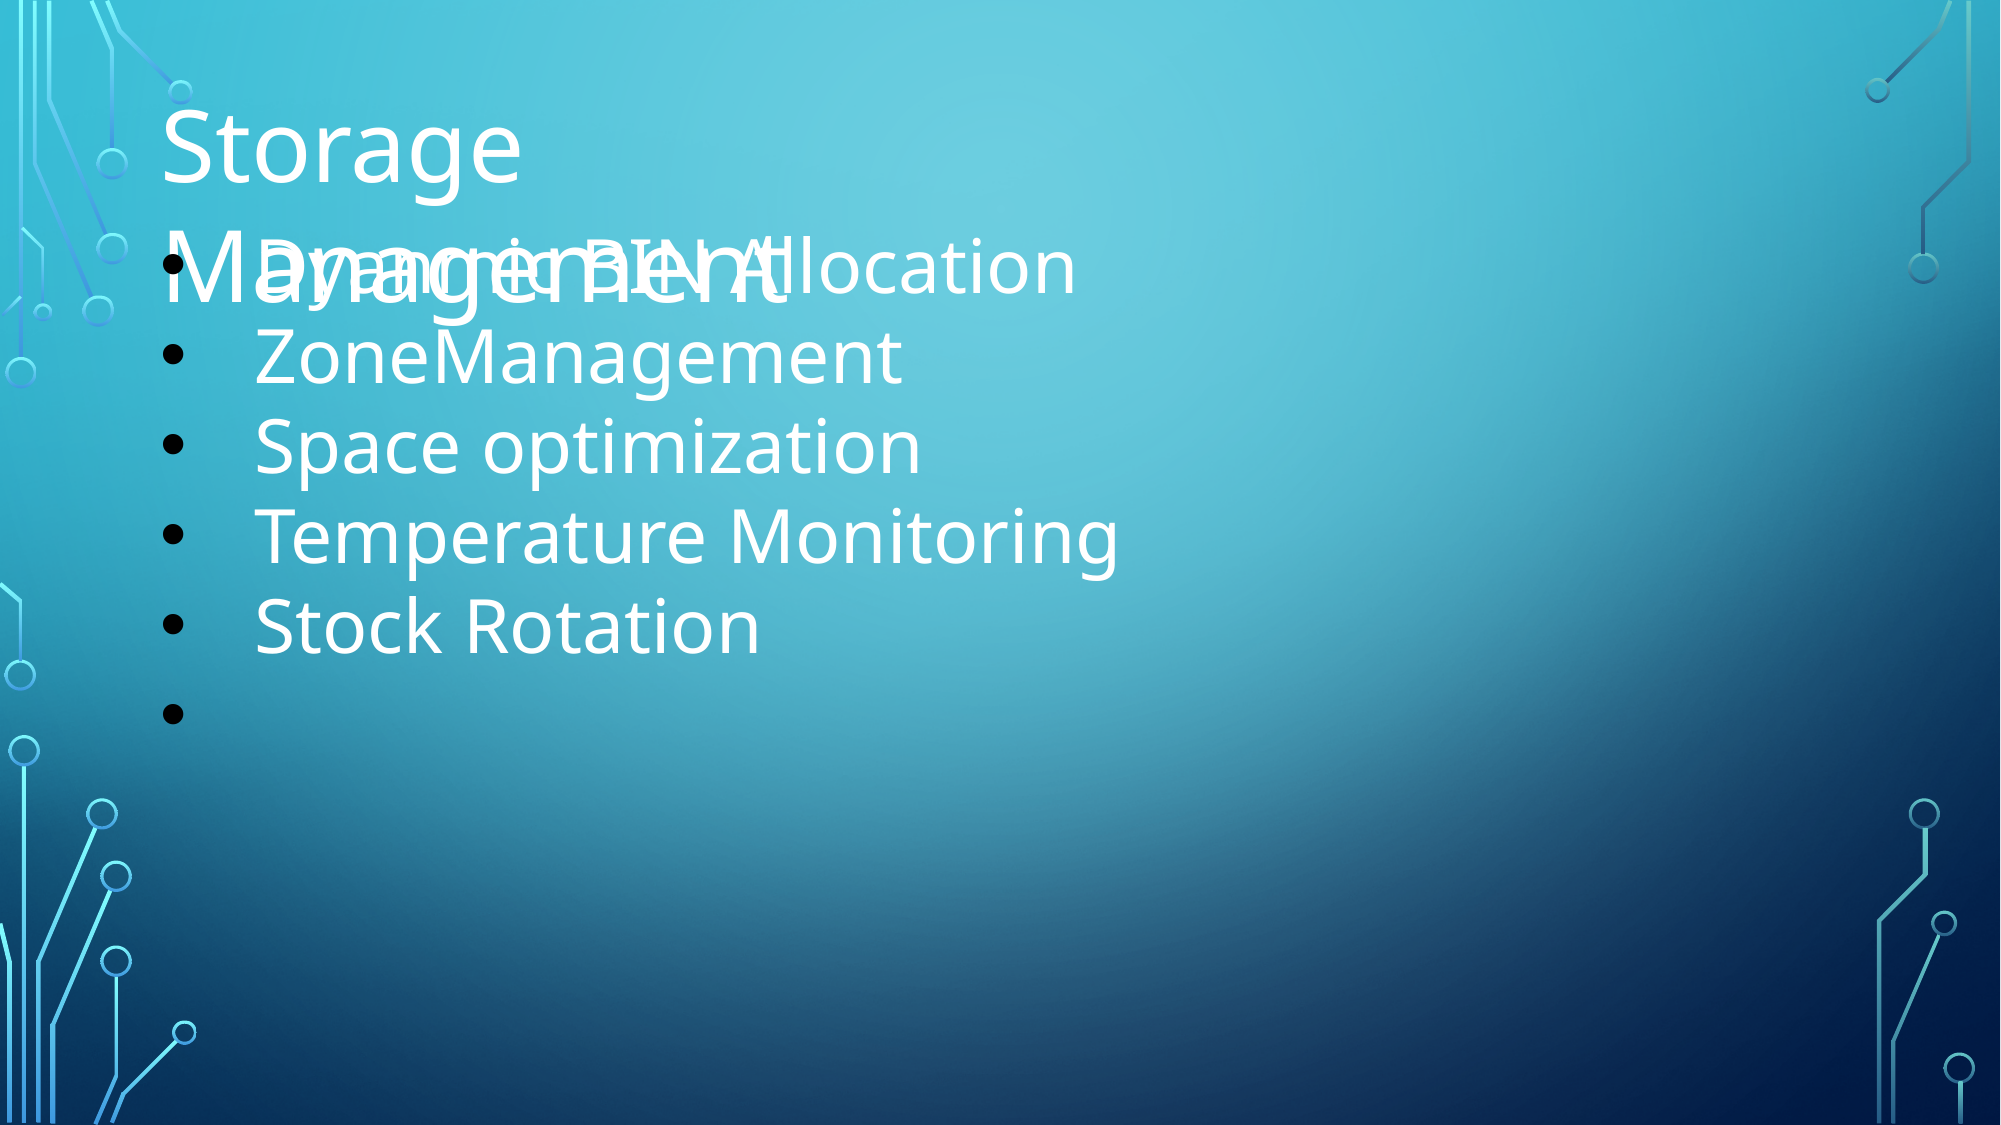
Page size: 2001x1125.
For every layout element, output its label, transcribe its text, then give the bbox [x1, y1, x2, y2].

text_box Storage Management [145, 74, 1147, 211]
text_box Dyanmic BIN Allocation ZoneManagement Space optimization Temperature Monitoring Stock Rotation [145, 211, 1976, 772]
